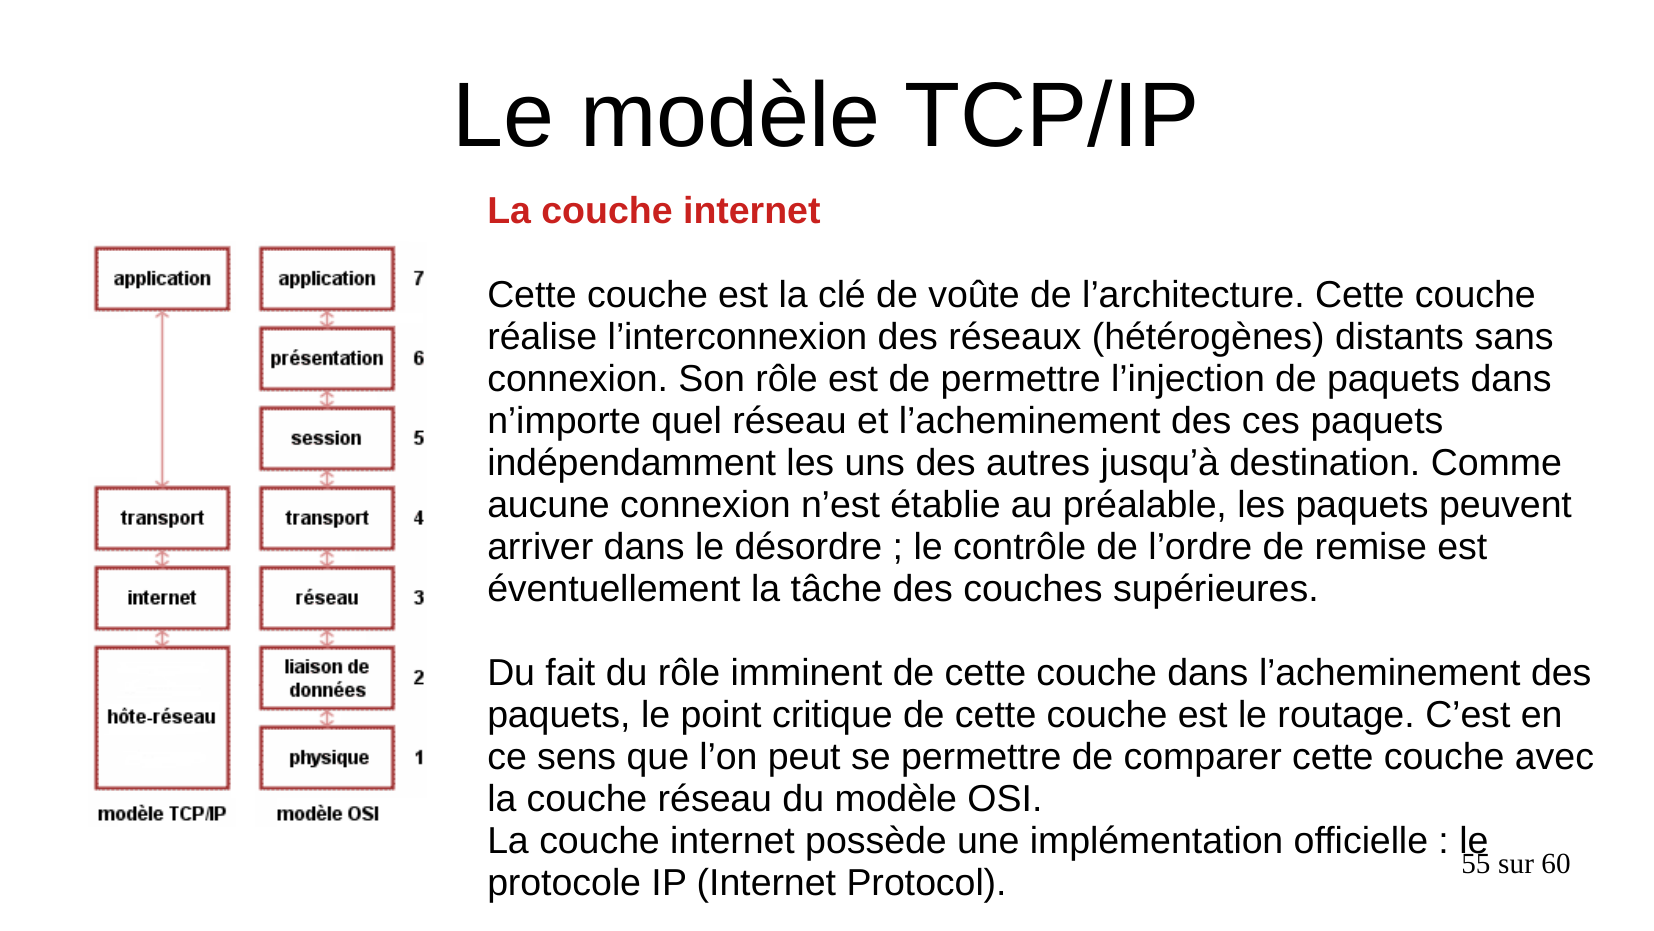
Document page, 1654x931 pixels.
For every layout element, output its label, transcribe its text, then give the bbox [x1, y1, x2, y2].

picture [88, 240, 427, 827]
title Le modèle TCP/IP [82, 37, 1571, 193]
text_box La couche internet Cette couche est la clé de voûte de l’architecture. Cette couche réalise l’interconnexion des réseaux (hétérogènes) distants sans connexion. Son rôle est de permettre l’injection de paquets dans n’importe quel réseau et l’acheminement des ces paquets indépendamment les uns des autres jusqu’à destination. Comme aucune connexion n’est établie au préalable, les paquets peuvent arriver dans le désordre ; le contrôle de l’ordre de remise est éventuellement la tâche des couches supérieures. Du fait du rôle imminent de cette couche dans l’acheminement des paquets, le point critique de cette couche est le routage. C’est en ce sens que l’on peut se permettre de comparer cette couche avec la couche réseau du modèle OSI. La couche internet possède une implémentation officielle : le protocole IP (Internet Protocol). [472, 182, 1625, 911]
